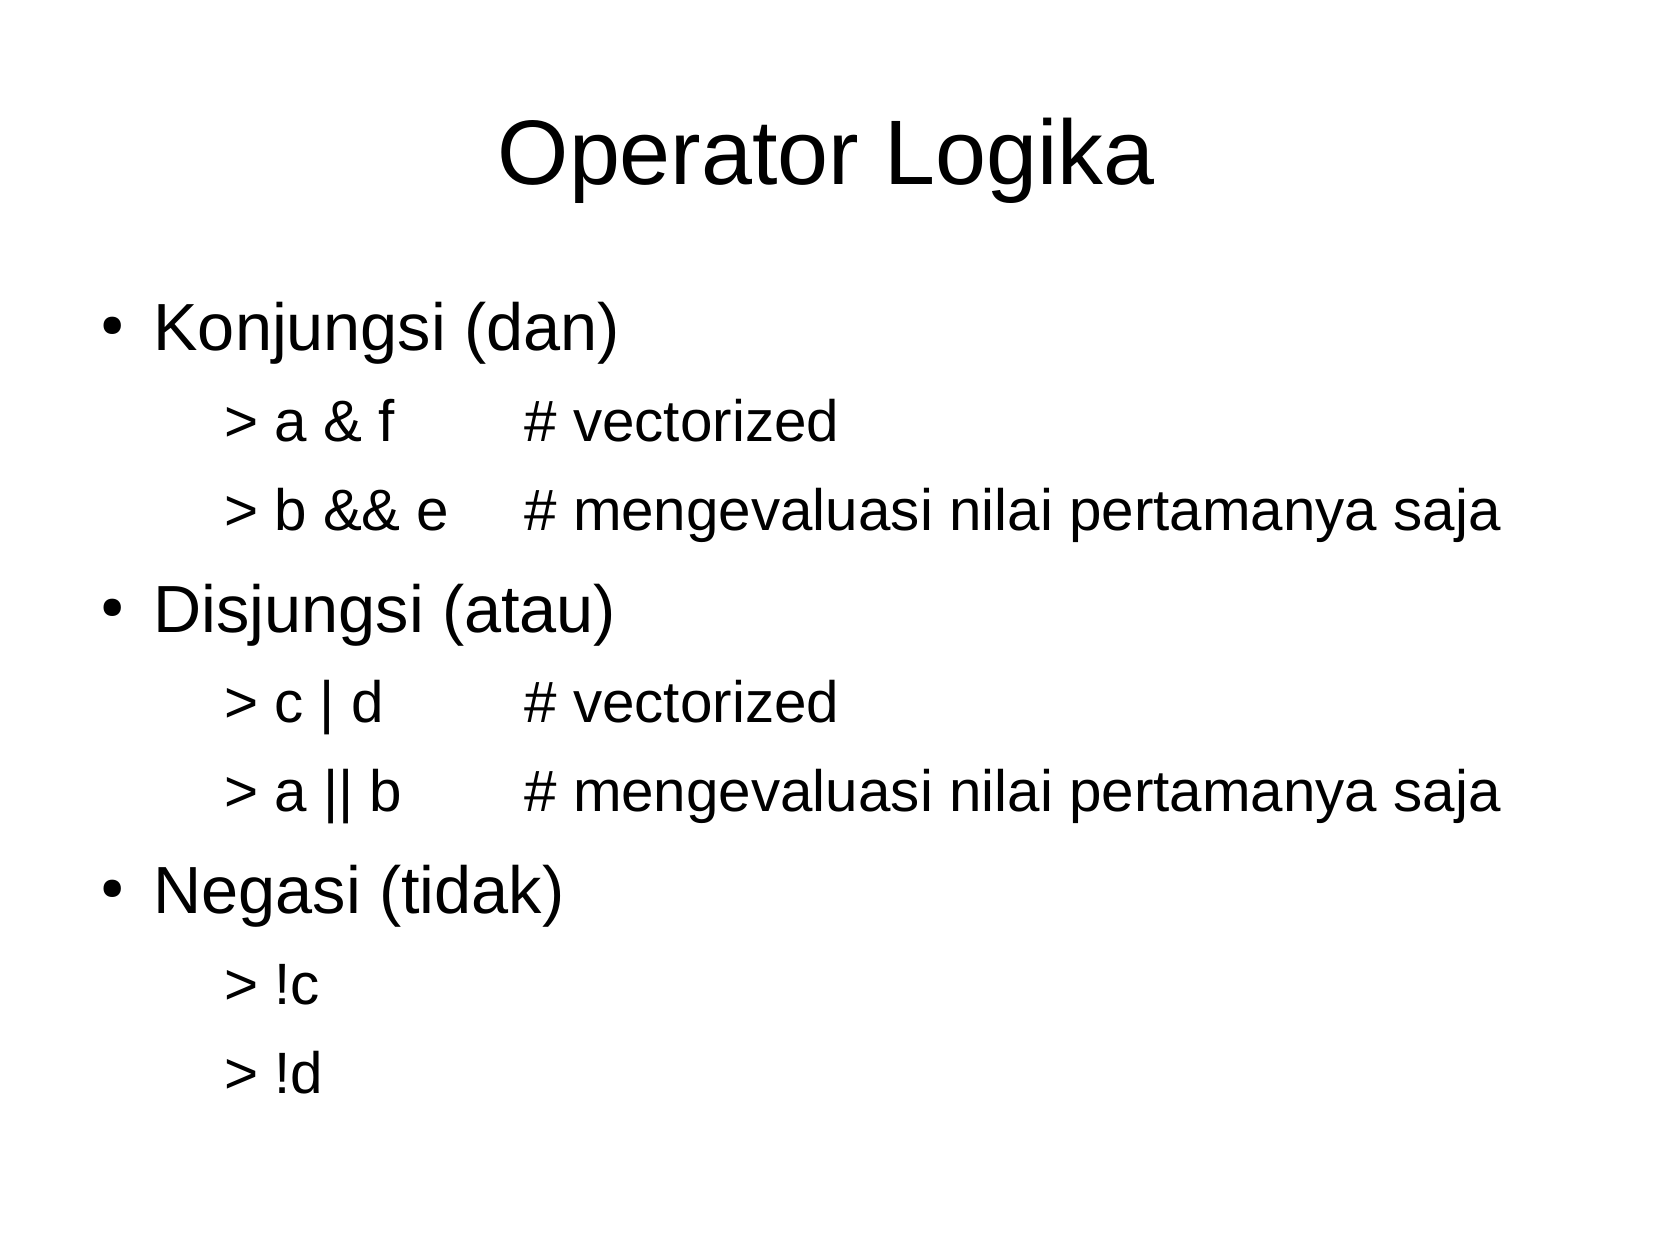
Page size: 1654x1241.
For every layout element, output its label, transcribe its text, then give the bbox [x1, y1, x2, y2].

title Operator Logika [82, 49, 1571, 257]
list Konjungsi (dan) > a & f # vectorized > b && e # mengevaluasi nilai pertamanya saja Disjungsi (atau) > c | d # vectorized > a || b # mengevaluasi nilai pertamanya saja Negasi (tidak) > !c > !d [82, 290, 1571, 1126]
